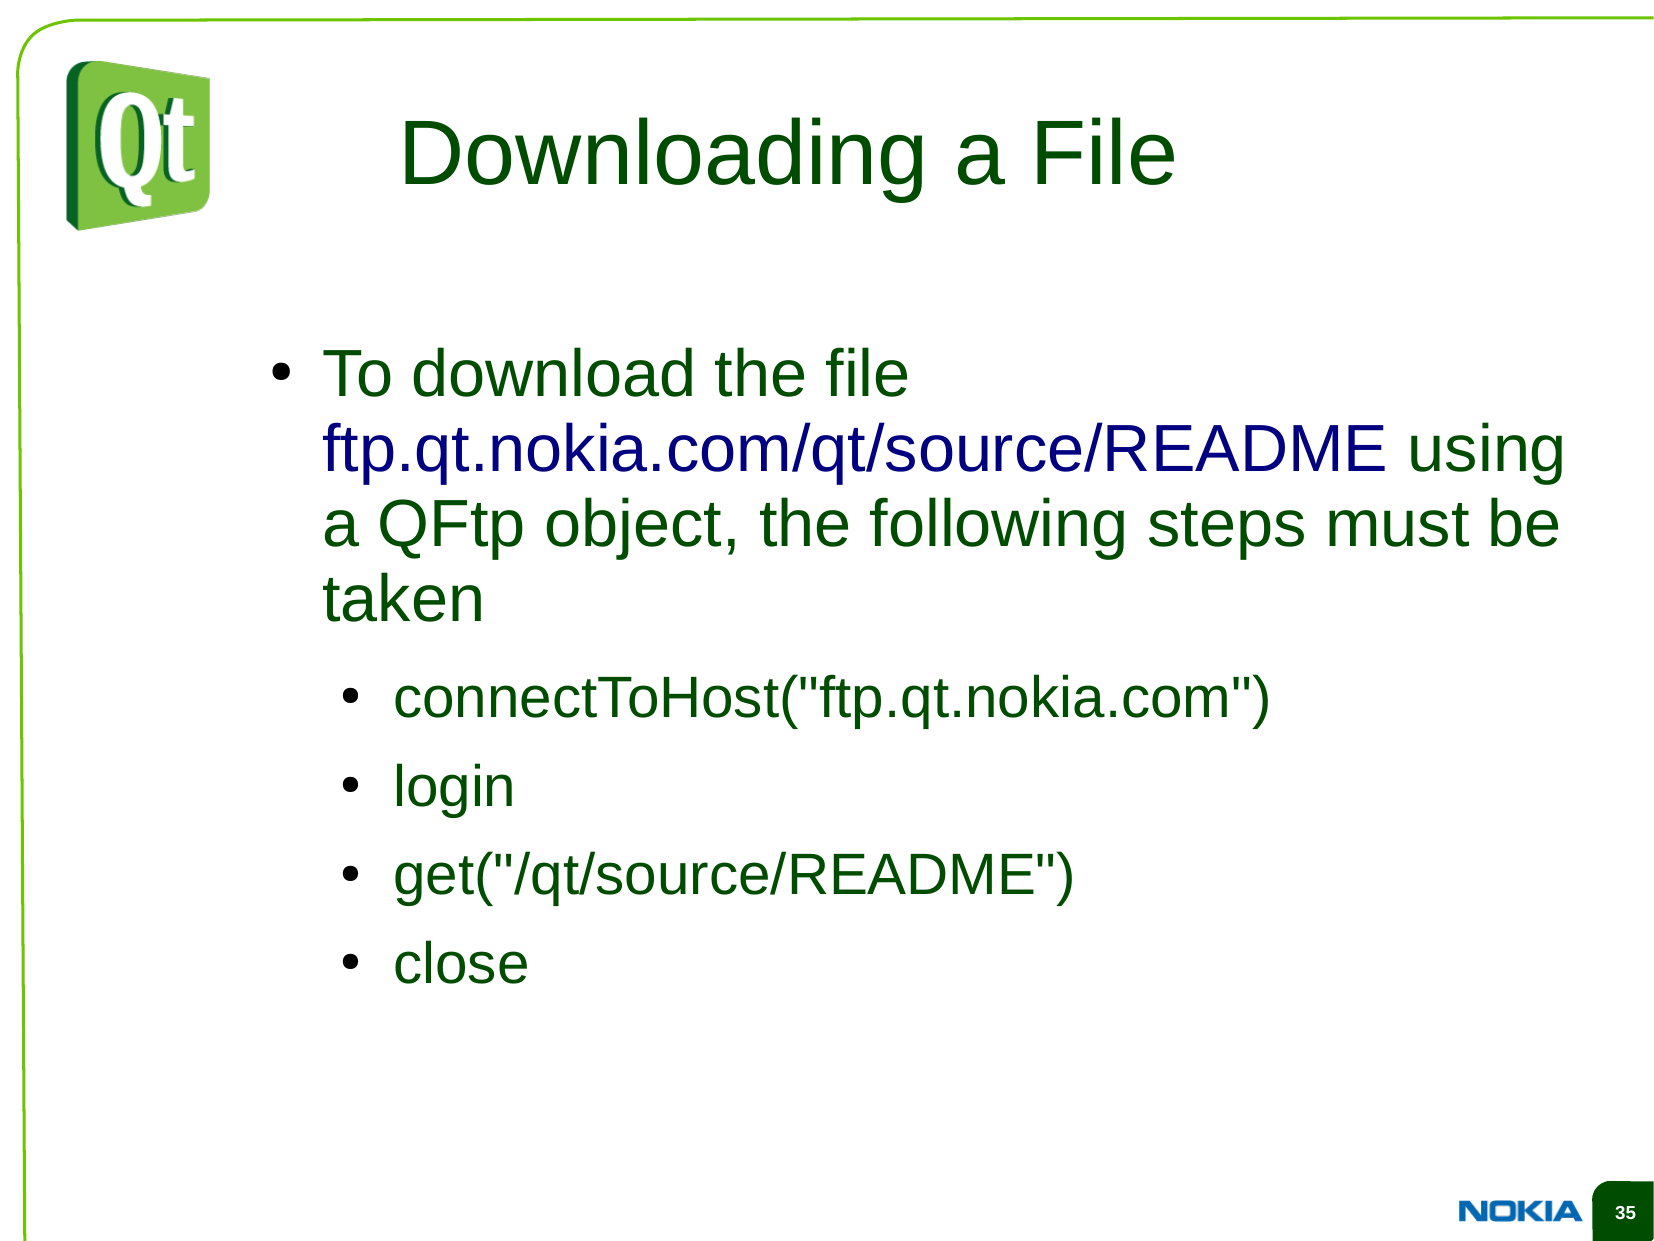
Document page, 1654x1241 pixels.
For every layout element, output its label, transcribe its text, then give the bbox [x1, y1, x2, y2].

list To download the file ftp.qt.nokia.com/qt/source/README using a QFtp object, the following steps must be taken connectToHost("ftp.qt.nokia.com") login get("/qt/source/README") close [251, 336, 1571, 1141]
picture [66, 61, 210, 231]
title Downloading a File [251, 56, 1327, 250]
picture [1459, 1200, 1583, 1222]
